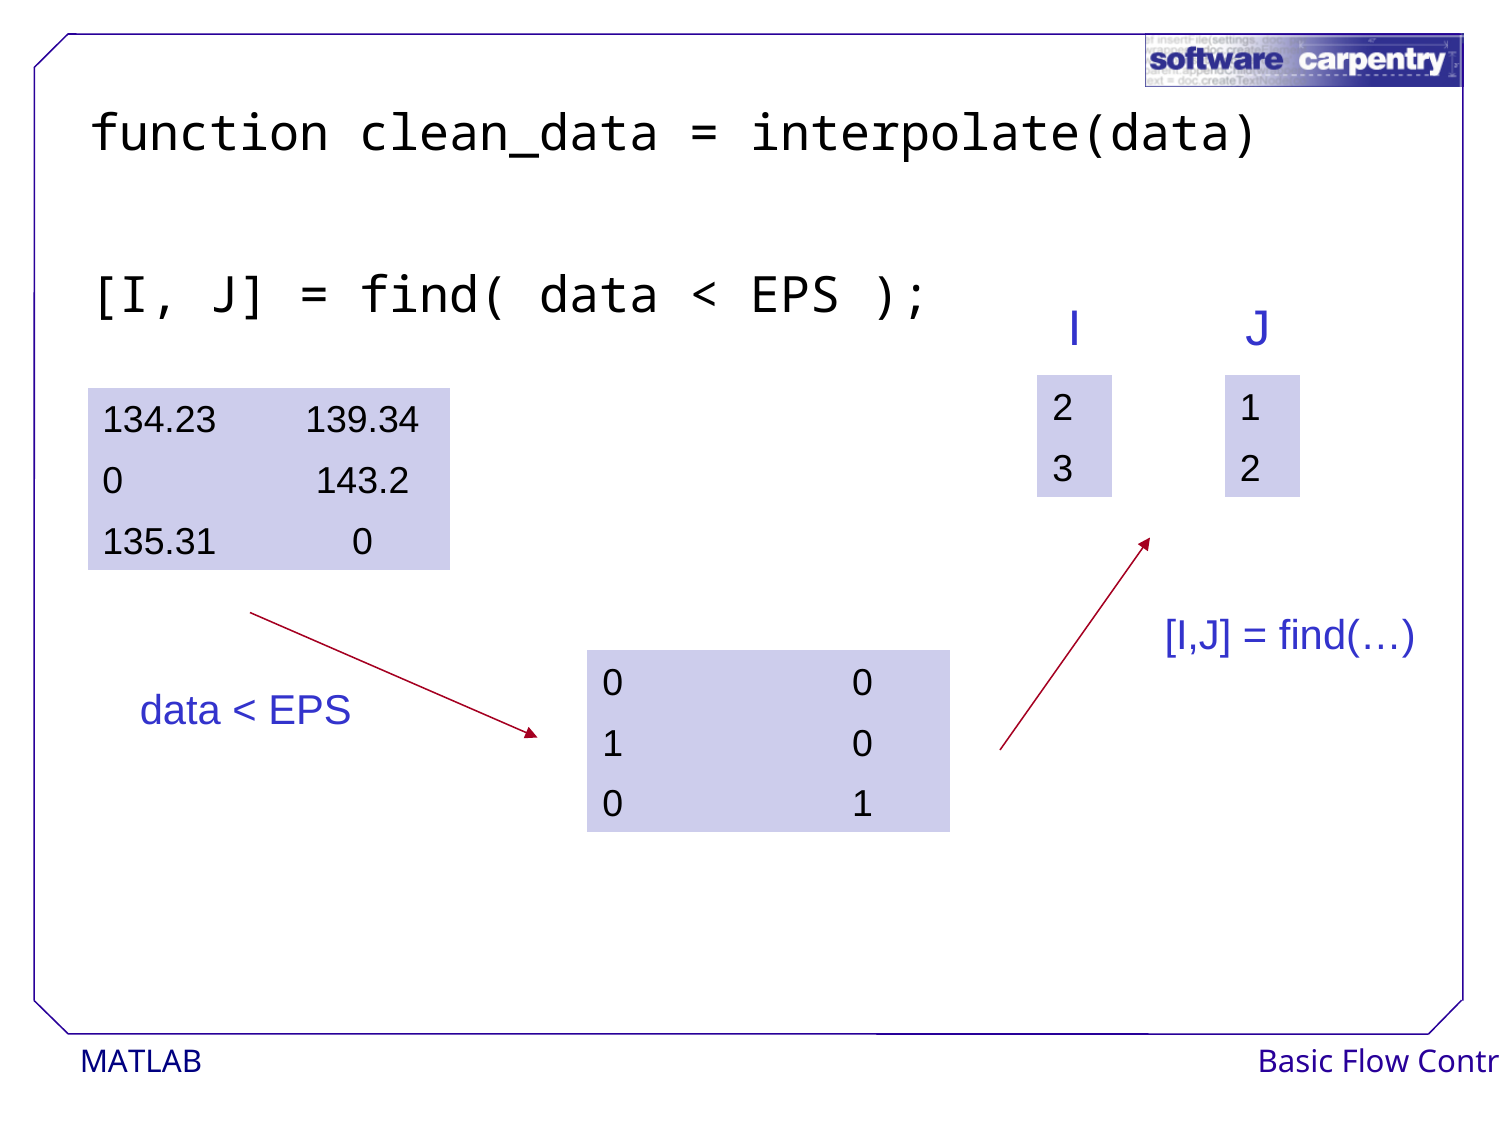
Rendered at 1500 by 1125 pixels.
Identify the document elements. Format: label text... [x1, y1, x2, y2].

table_cell 135.31 [88, 509, 275, 570]
table_header 2 [1037, 375, 1112, 436]
picture [1145, 33, 1464, 87]
table_cell 1 [587, 711, 775, 772]
text_box data < EPS [125, 675, 401, 741]
table_cell 1 [775, 772, 950, 832]
table_cell 143.2 [275, 448, 450, 509]
table_cell 0 [587, 772, 775, 832]
list function clean_data = interpolate(data) [I, J] = find( data < EPS ); [75, 99, 1426, 401]
table_header 134.23 [88, 388, 275, 448]
table_header 1 [1225, 375, 1300, 436]
table_cell 0 [88, 448, 275, 509]
table_cell 0 [275, 509, 450, 570]
table_cell 0 [775, 711, 950, 772]
table_header 139.34 [275, 388, 450, 448]
table_cell 2 [1225, 436, 1300, 497]
table_header 0 [775, 650, 950, 711]
table_cell 3 [1037, 436, 1112, 497]
text_box [I,J] = find(…) [1149, 600, 1438, 666]
table_header 0 [587, 650, 775, 711]
text_box I J [1025, 287, 1301, 363]
